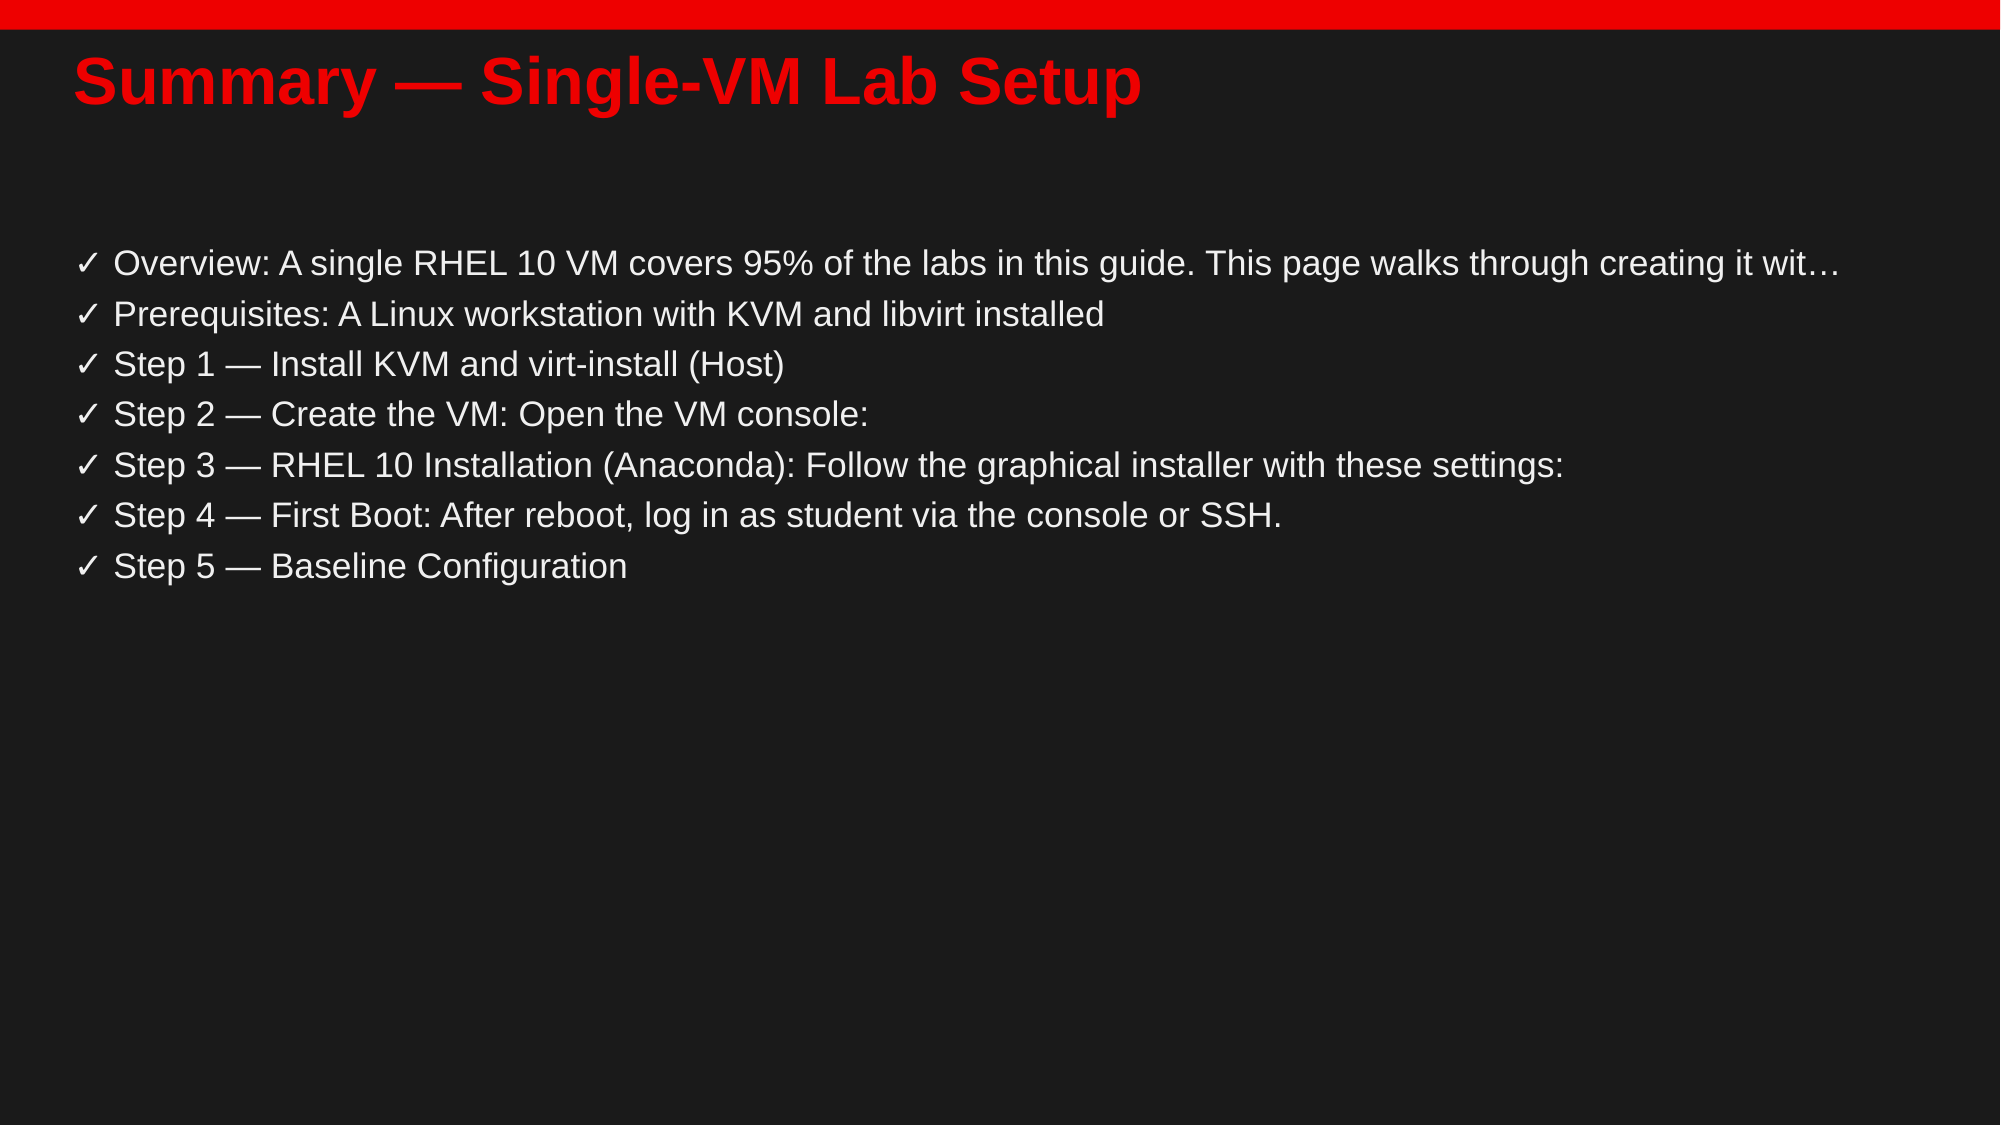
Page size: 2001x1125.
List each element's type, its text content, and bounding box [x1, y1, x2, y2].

text_box [0, 0, 2001, 30]
text_box ✓ Overview: A single RHEL 10 VM covers 95% of the labs in this guide. This page walks through creating it wit… ✓ Prerequisites: A Linux workstation with KVM and libvirt installed ✓ Step 1 — Install KVM and virt-install (Host) ✓ Step 2 — Create the VM: Open the VM console: ✓ Step 3 — RHEL 10 Installation (Anaconda): Follow the graphical installer with these settings: ✓ Step 4 — First Boot: After reboot, log in as student via the console or SSH. ✓ Step 5 — Baseline Configuration [59, 236, 1942, 1037]
text_box Summary — Single-VM Lab Setup [59, 36, 1942, 208]
